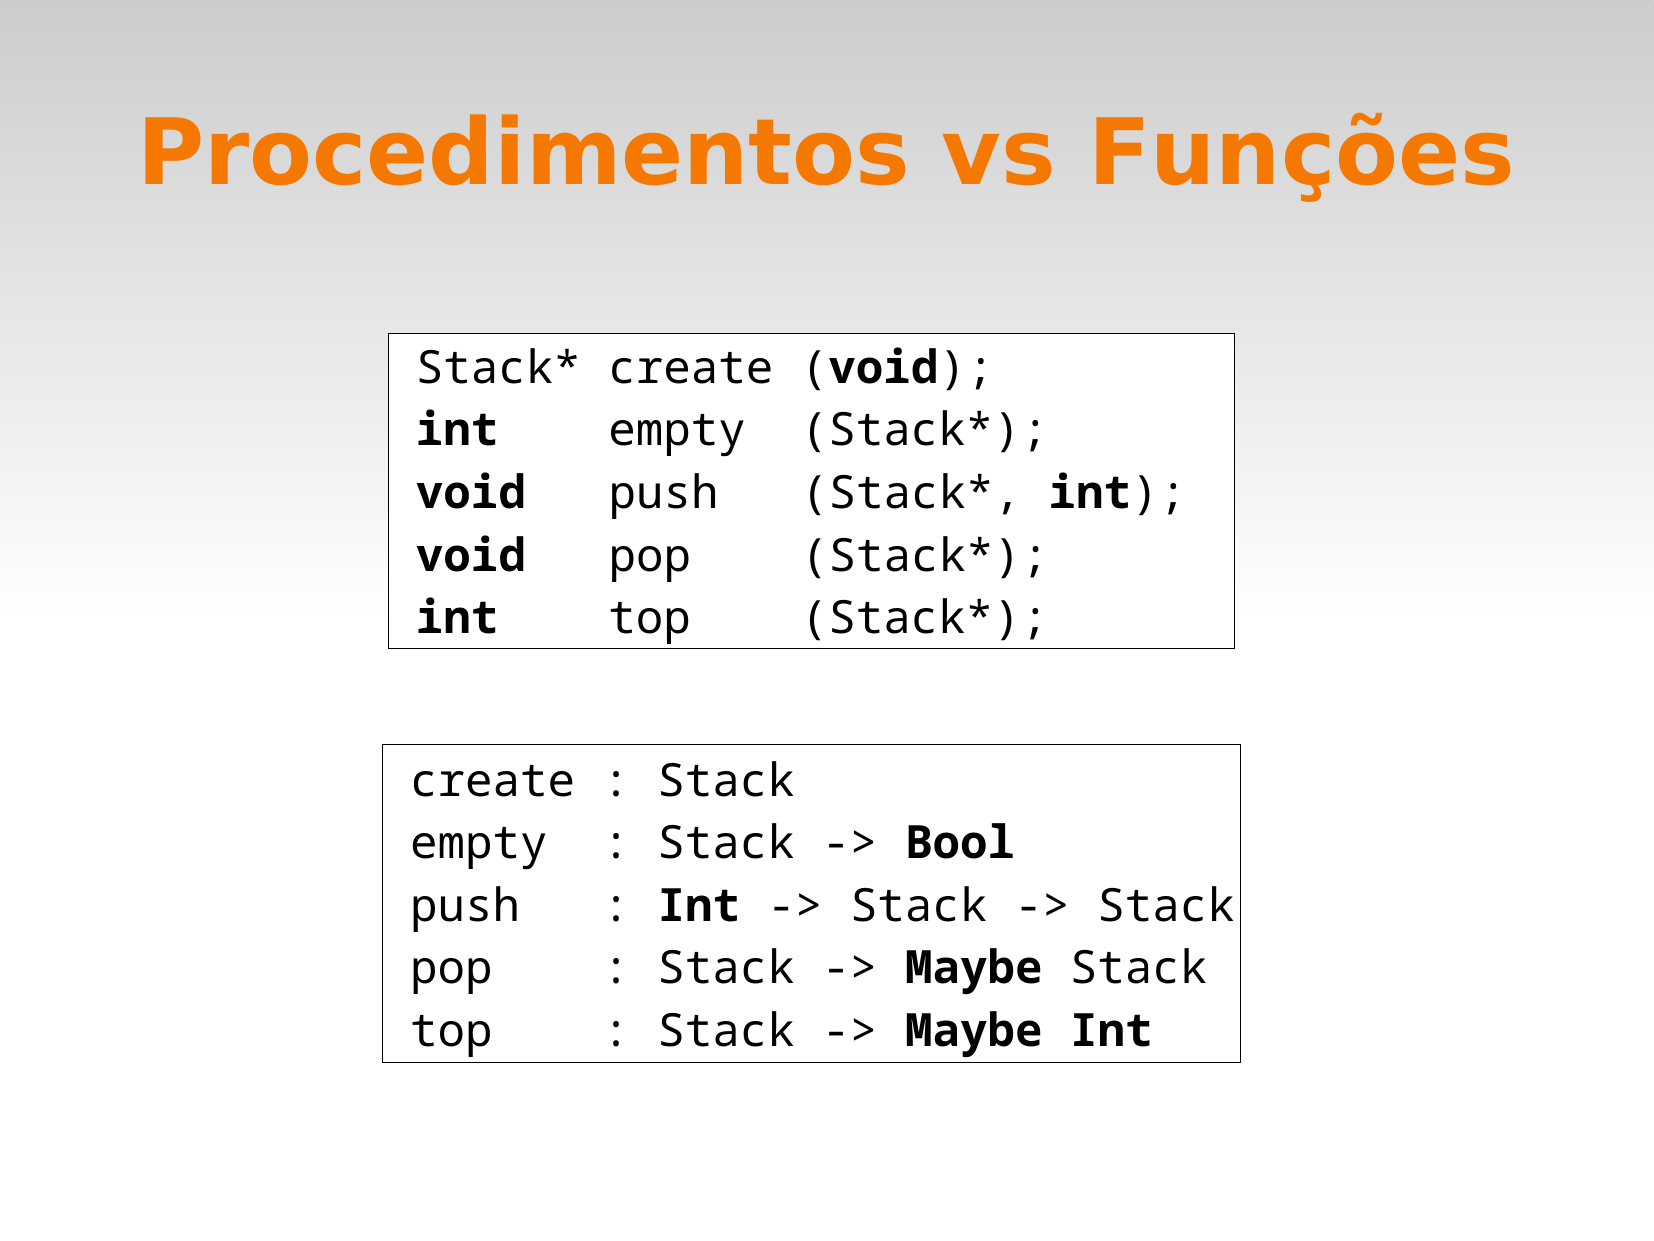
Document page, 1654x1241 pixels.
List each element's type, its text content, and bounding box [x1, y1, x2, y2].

text_box create : Stack empty : Stack -> Bool push : Int -> Stack -> Stack pop : Stack -> Maybe Stack top : Stack -> Maybe Int [382, 744, 1241, 1063]
text_box Stack* create (void); int empty (Stack*); void push (Stack*, int); void pop (Stack*); int top (Stack*); [388, 333, 1235, 649]
title Procedimentos vs Funções [82, 49, 1571, 257]
